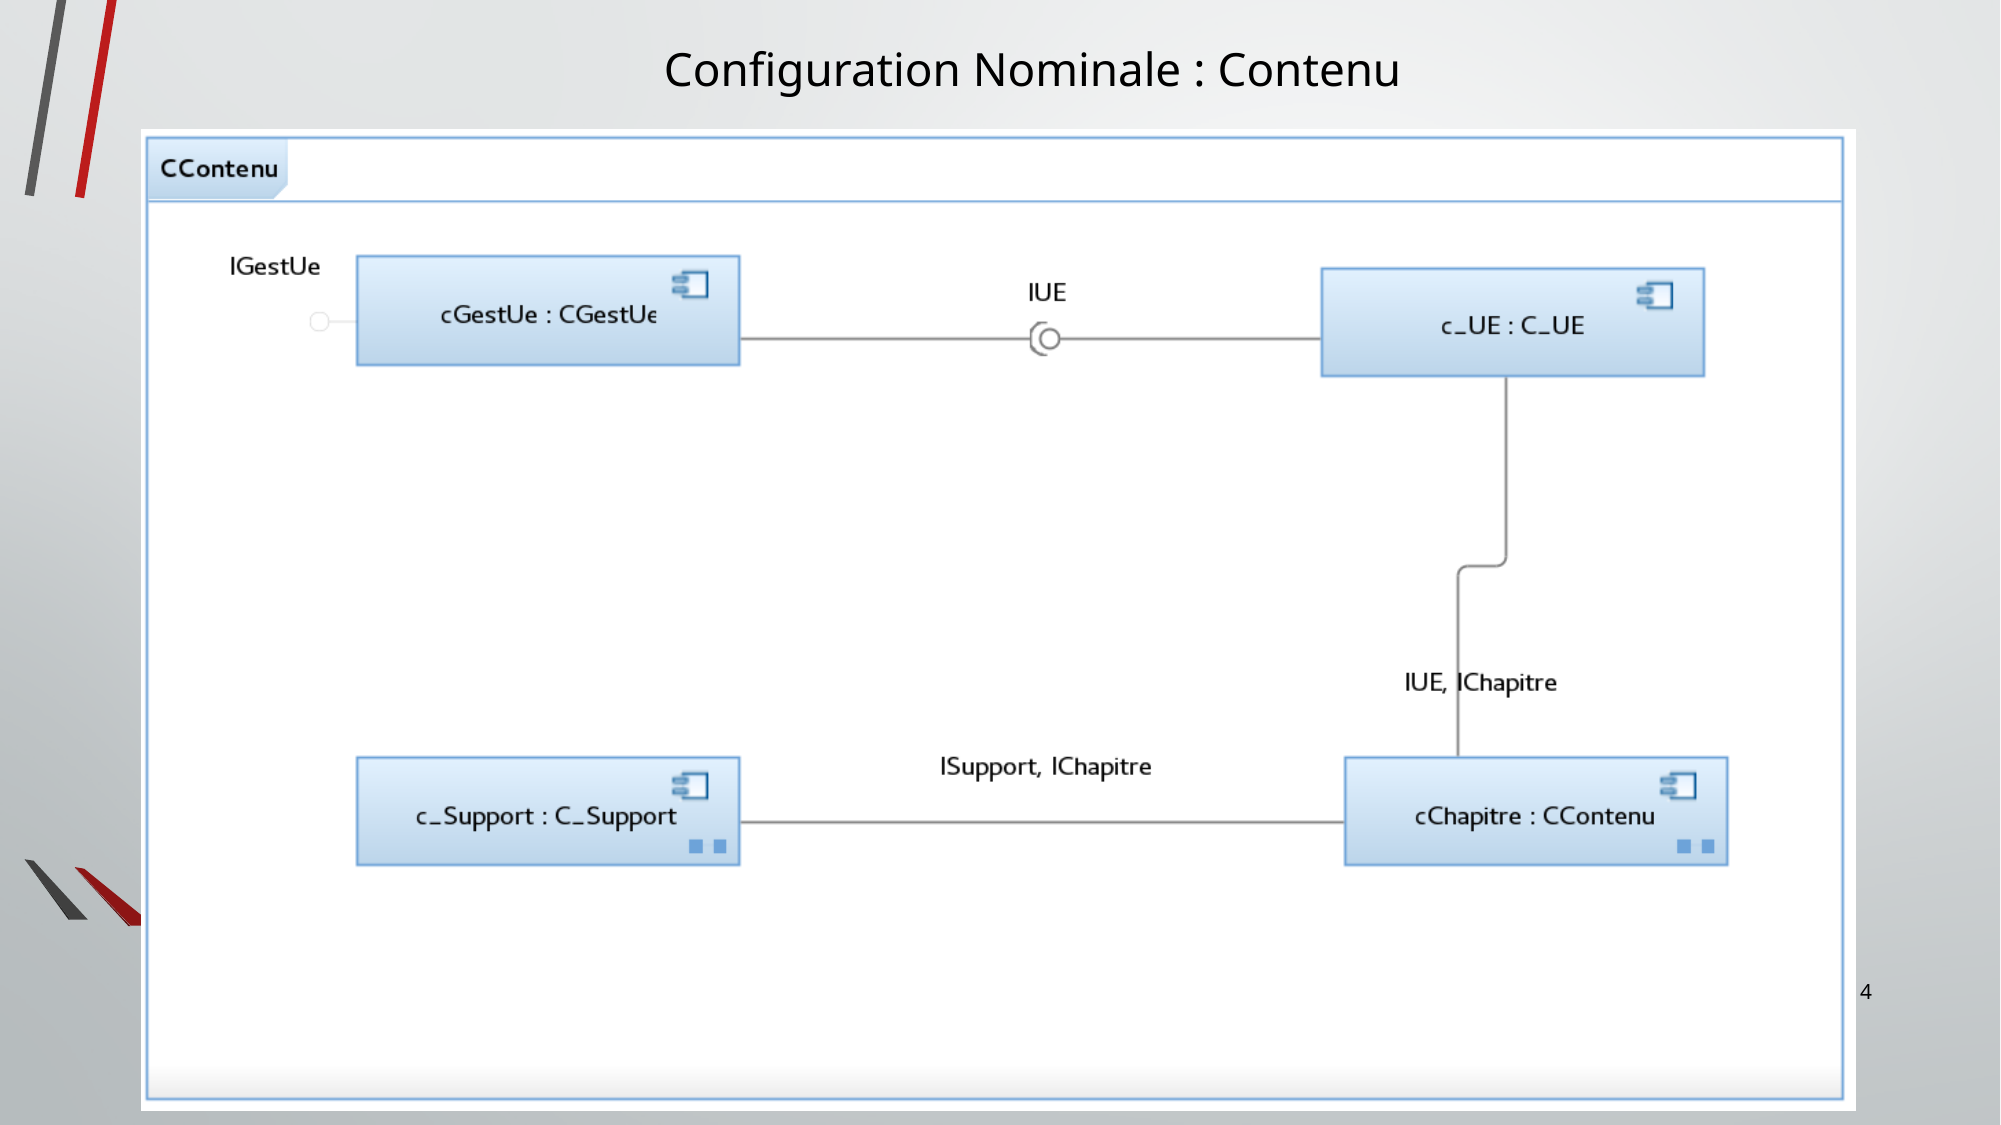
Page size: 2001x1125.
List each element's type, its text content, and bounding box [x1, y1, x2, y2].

title Configuration Nominale : Contenu [612, 19, 1453, 119]
picture [0, 0, 2001, 1125]
chart [1856, 437, 1887, 950]
